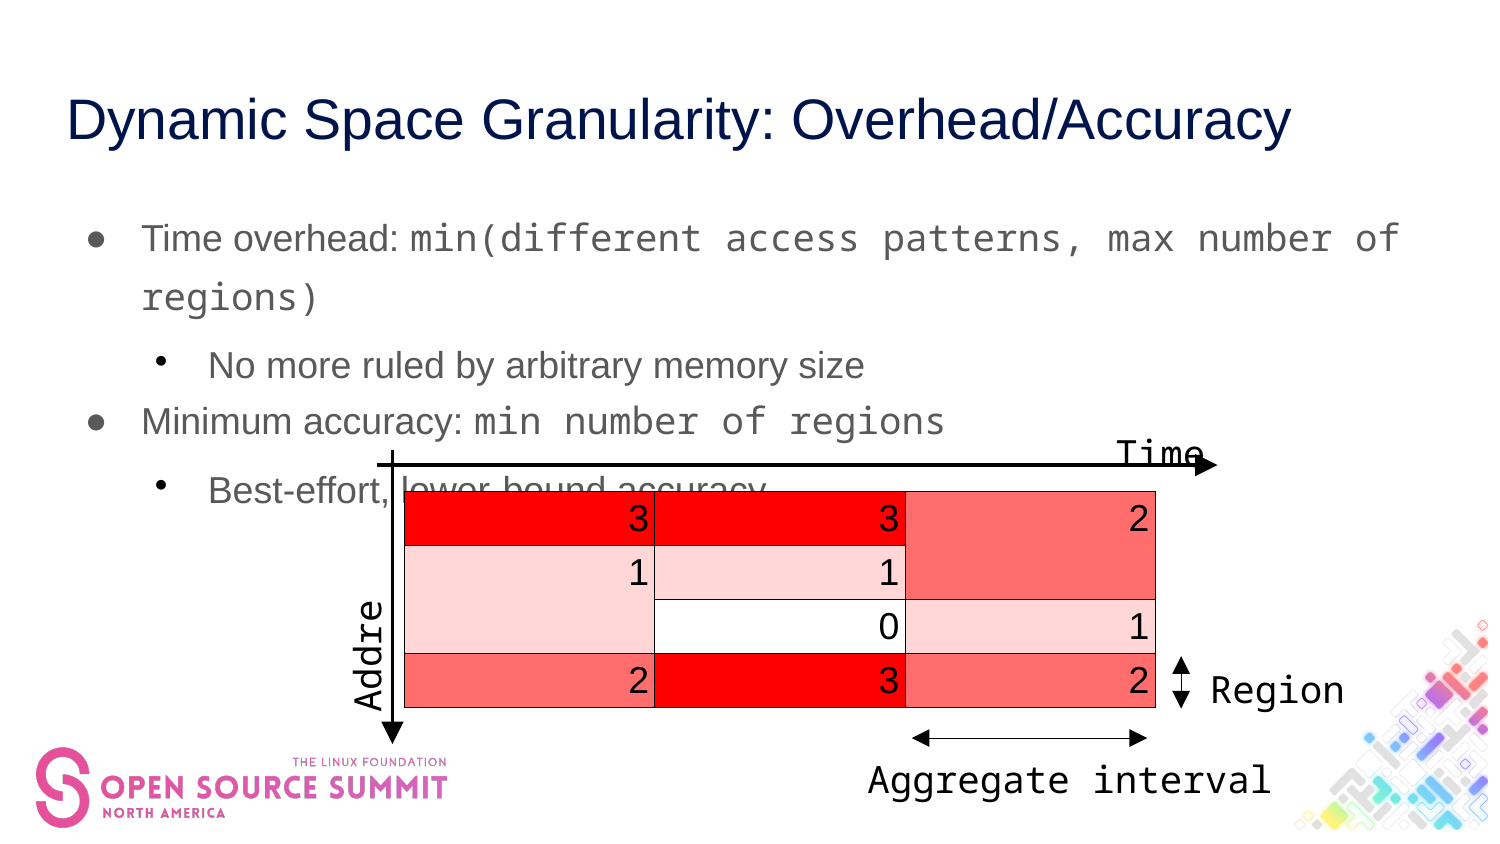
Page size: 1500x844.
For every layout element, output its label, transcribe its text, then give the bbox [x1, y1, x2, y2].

table_cell [906, 546, 1155, 599]
table_cell 1 [655, 546, 905, 599]
table_cell 1 [405, 546, 654, 600]
table_cell 2 [405, 654, 654, 707]
text_box Time [1100, 419, 1206, 473]
text_box Region [1195, 656, 1338, 709]
table_header 3 [655, 492, 905, 545]
table_header 2 [906, 492, 1155, 546]
table_cell 3 [655, 654, 905, 707]
picture [36, 747, 447, 828]
list Time overhead: min(different access patterns, max number of regions) No more ruled by arbitrary memory size Minimum accuracy: min number of regions Best-effort, lower-bound accuracy [51, 189, 1449, 734]
table_cell [405, 600, 654, 653]
table_header 3 [405, 492, 654, 545]
text_box Address [333, 566, 387, 728]
text_box Aggregate interval [852, 746, 1220, 799]
table_cell 2 [906, 654, 1155, 707]
table_cell 0 [655, 600, 905, 653]
picture [1294, 620, 1488, 830]
table_cell 1 [906, 600, 1155, 653]
title Dynamic Space Granularity: Overhead/Accuracy [51, 72, 1449, 167]
